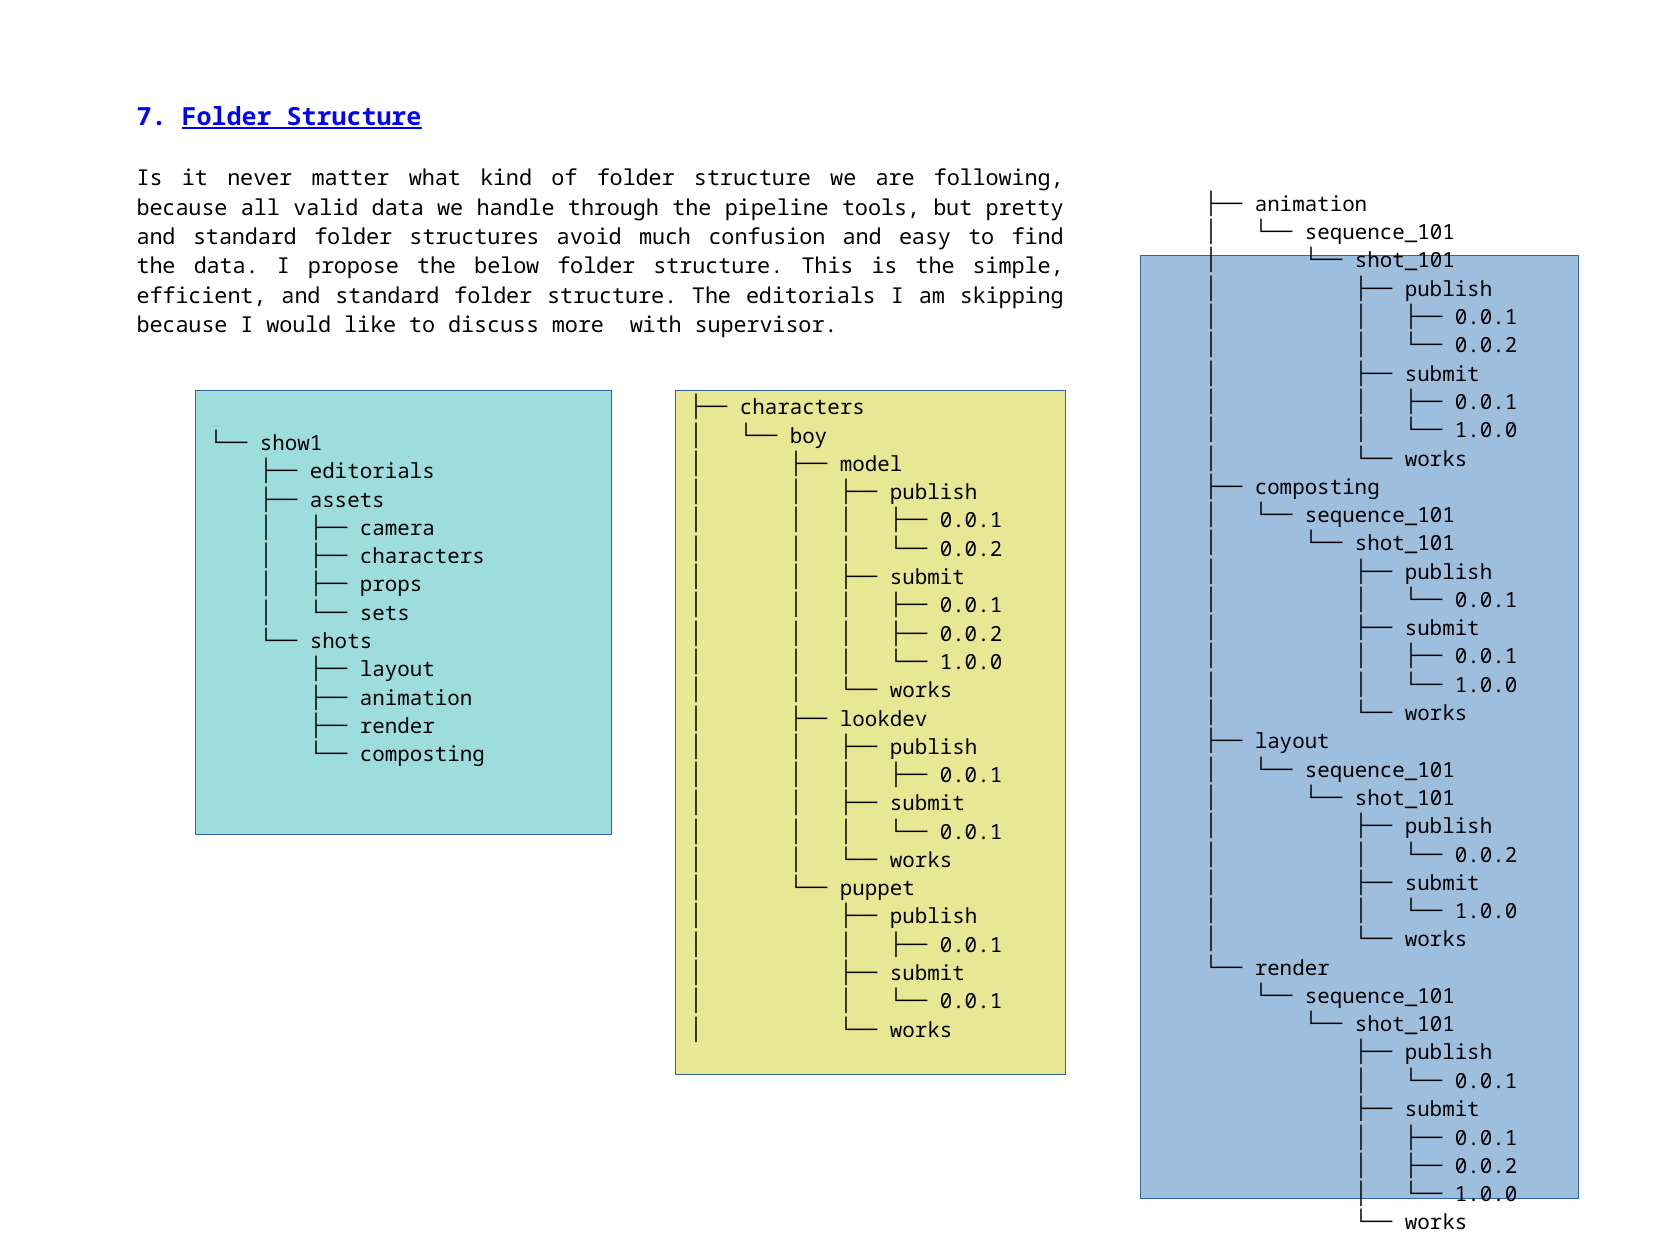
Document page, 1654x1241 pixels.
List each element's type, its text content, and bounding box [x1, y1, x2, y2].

text_box ├── characters │ └── boy │ ├── model │ │ ├── publish │ │ │ ├── 0.0.1 │ │ │ └── 0.0.2 │ │ ├── submit │ │ │ ├── 0.0.1 │ │ │ ├── 0.0.2 │ │ │ └── 1.0.0 │ │ └── works │ ├── lookdev │ │ ├── publish │ │ │ ├── 0.0.1 │ │ ├── submit │ │ │ └── 0.0.1 │ │ └── works │ └── puppet │ ├── publish │ │ ├── 0.0.1 │ ├── submit │ │ └── 0.0.1 │ └── works [675, 391, 1066, 1075]
text_box 7. Folder Structure Is it never matter what kind of folder structure we are following, because all valid data we handle through the pipeline tools, but pretty and standard folder structures avoid much confusion and easy to find the data. I propose the below folder structure. This is the simple, efficient, and standard folder structure. The editorials I am skipping because I would like to discuss more with supervisor. [121, 91, 1081, 391]
text_box ├── animation │ └── sequence_101 │ └── shot_101 │ ├── publish │ │ ├── 0.0.1 │ │ └── 0.0.2 │ ├── submit │ │ ├── 0.0.1 │ │ └── 1.0.0 │ └── works ├── composting │ └── sequence_101 │ └── shot_101 │ ├── publish │ │ └── 0.0.1 │ ├── submit │ │ ├── 0.0.1 │ │ └── 1.0.0 │ └── works ├── layout │ └── sequence_101 │ └── shot_101 │ ├── publish │ │ └── 0.0.2 │ ├── submit │ │ └── 1.0.0 │ └── works └── render └── sequence_101 └── shot_101 ├── publish │ └── 0.0.1 ├── submit │ ├── 0.0.1 │ ├── 0.0.2 │ └── 1.0.0 └── works [1140, 255, 1579, 1199]
text_box └── show1 ├── editorials ├── assets │ ├── camera │ ├── characters │ ├── props │ └── sets └── shots ├── layout ├── animation ├── render └── composting [195, 391, 612, 835]
